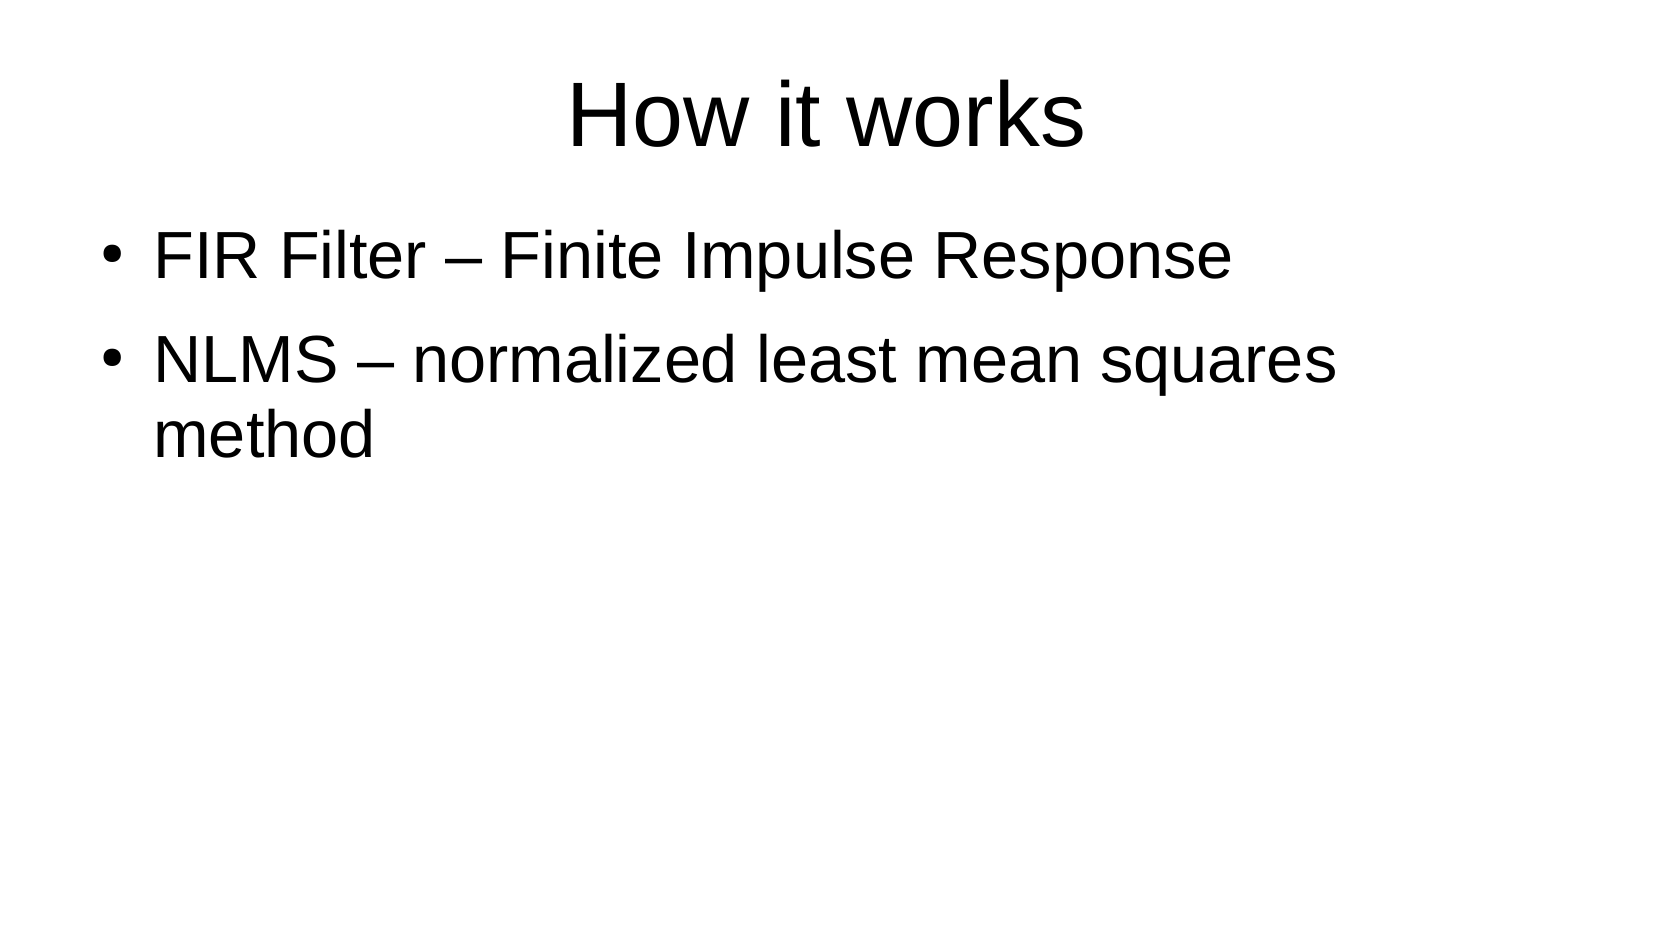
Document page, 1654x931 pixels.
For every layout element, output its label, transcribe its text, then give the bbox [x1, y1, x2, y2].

list FIR Filter – Finite Impulse Response NLMS – normalized least mean squares method [82, 217, 1571, 758]
title How it works [82, 37, 1571, 193]
